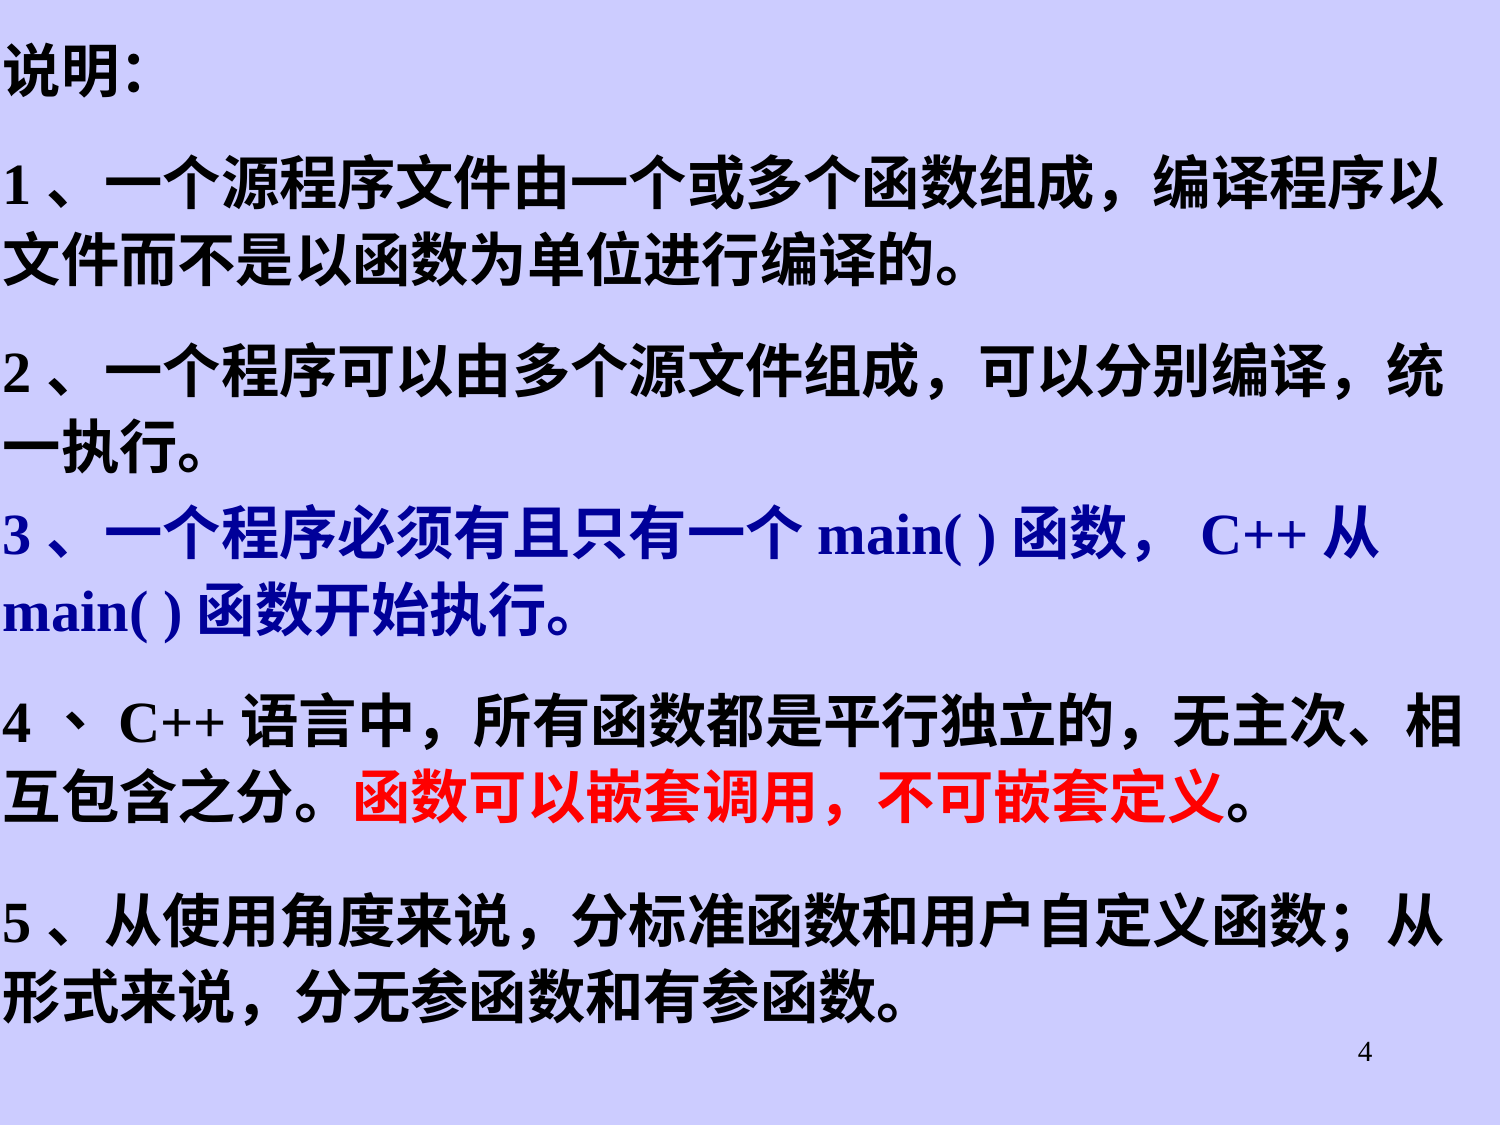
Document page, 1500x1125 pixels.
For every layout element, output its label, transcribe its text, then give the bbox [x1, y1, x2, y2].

text_box 4、C++语言中，所有函数都是平行独立的，无主次、相互包含之分。函数可以嵌套调用，不可嵌套定义。 [0, 674, 1500, 833]
text_box 3、一个程序必须有且只有一个main( )函数，C++从main( )函数开始执行。 [0, 487, 1500, 646]
text_box 2、一个程序可以由多个源文件组成，可以分别编译，统一执行。 [0, 324, 1500, 483]
text_box <编号> [1074, 1033, 1388, 1101]
text_box 说明： [0, 24, 1313, 106]
text_box 1、一个源程序文件由一个或多个函数组成，编译程序以文件而不是以函数为单位进行编译的。 [0, 137, 1500, 295]
text_box 5、从使用角度来说，分标准函数和用户自定义函数；从形式来说，分无参函数和有参函数。 [0, 874, 1500, 1033]
